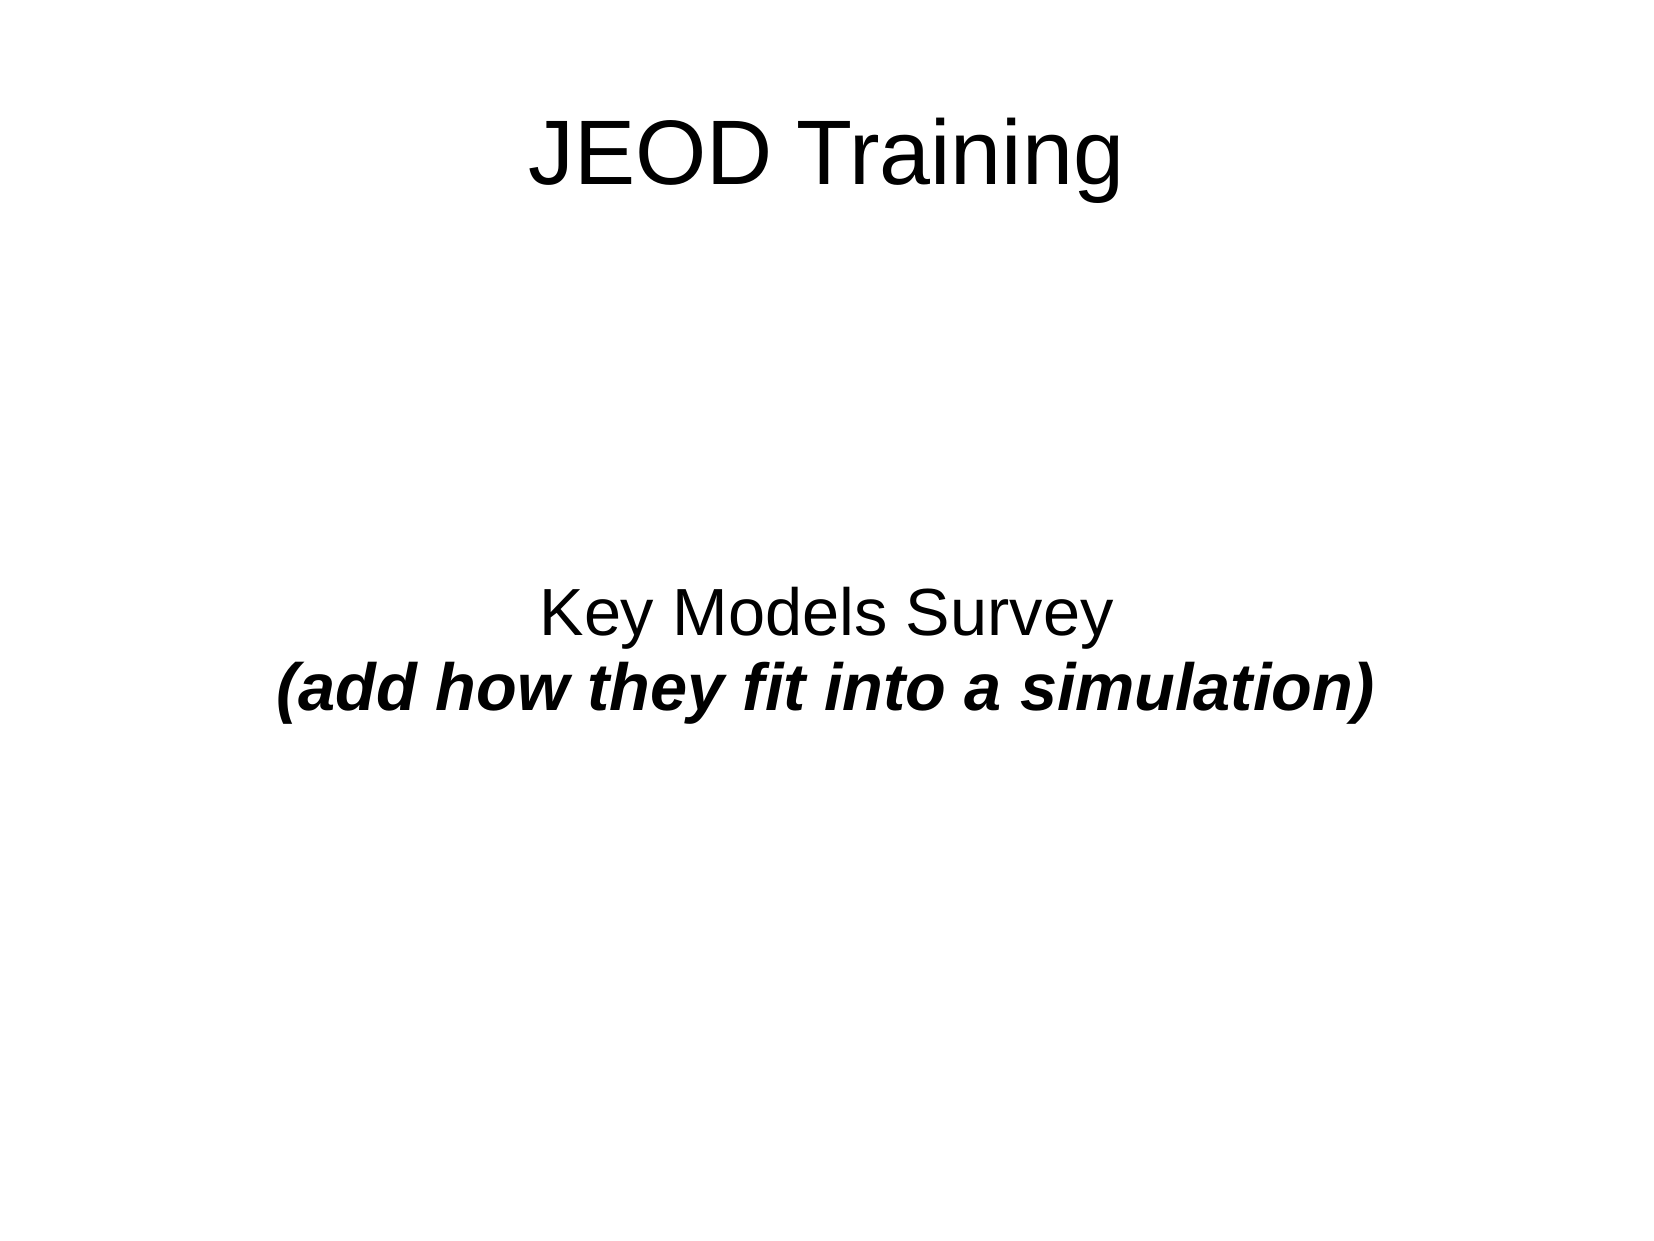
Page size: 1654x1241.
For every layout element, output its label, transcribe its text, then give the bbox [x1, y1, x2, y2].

title JEOD Training [82, 49, 1571, 257]
subtitle Key Models Survey (add how they fit into a simulation) [82, 290, 1571, 1010]
